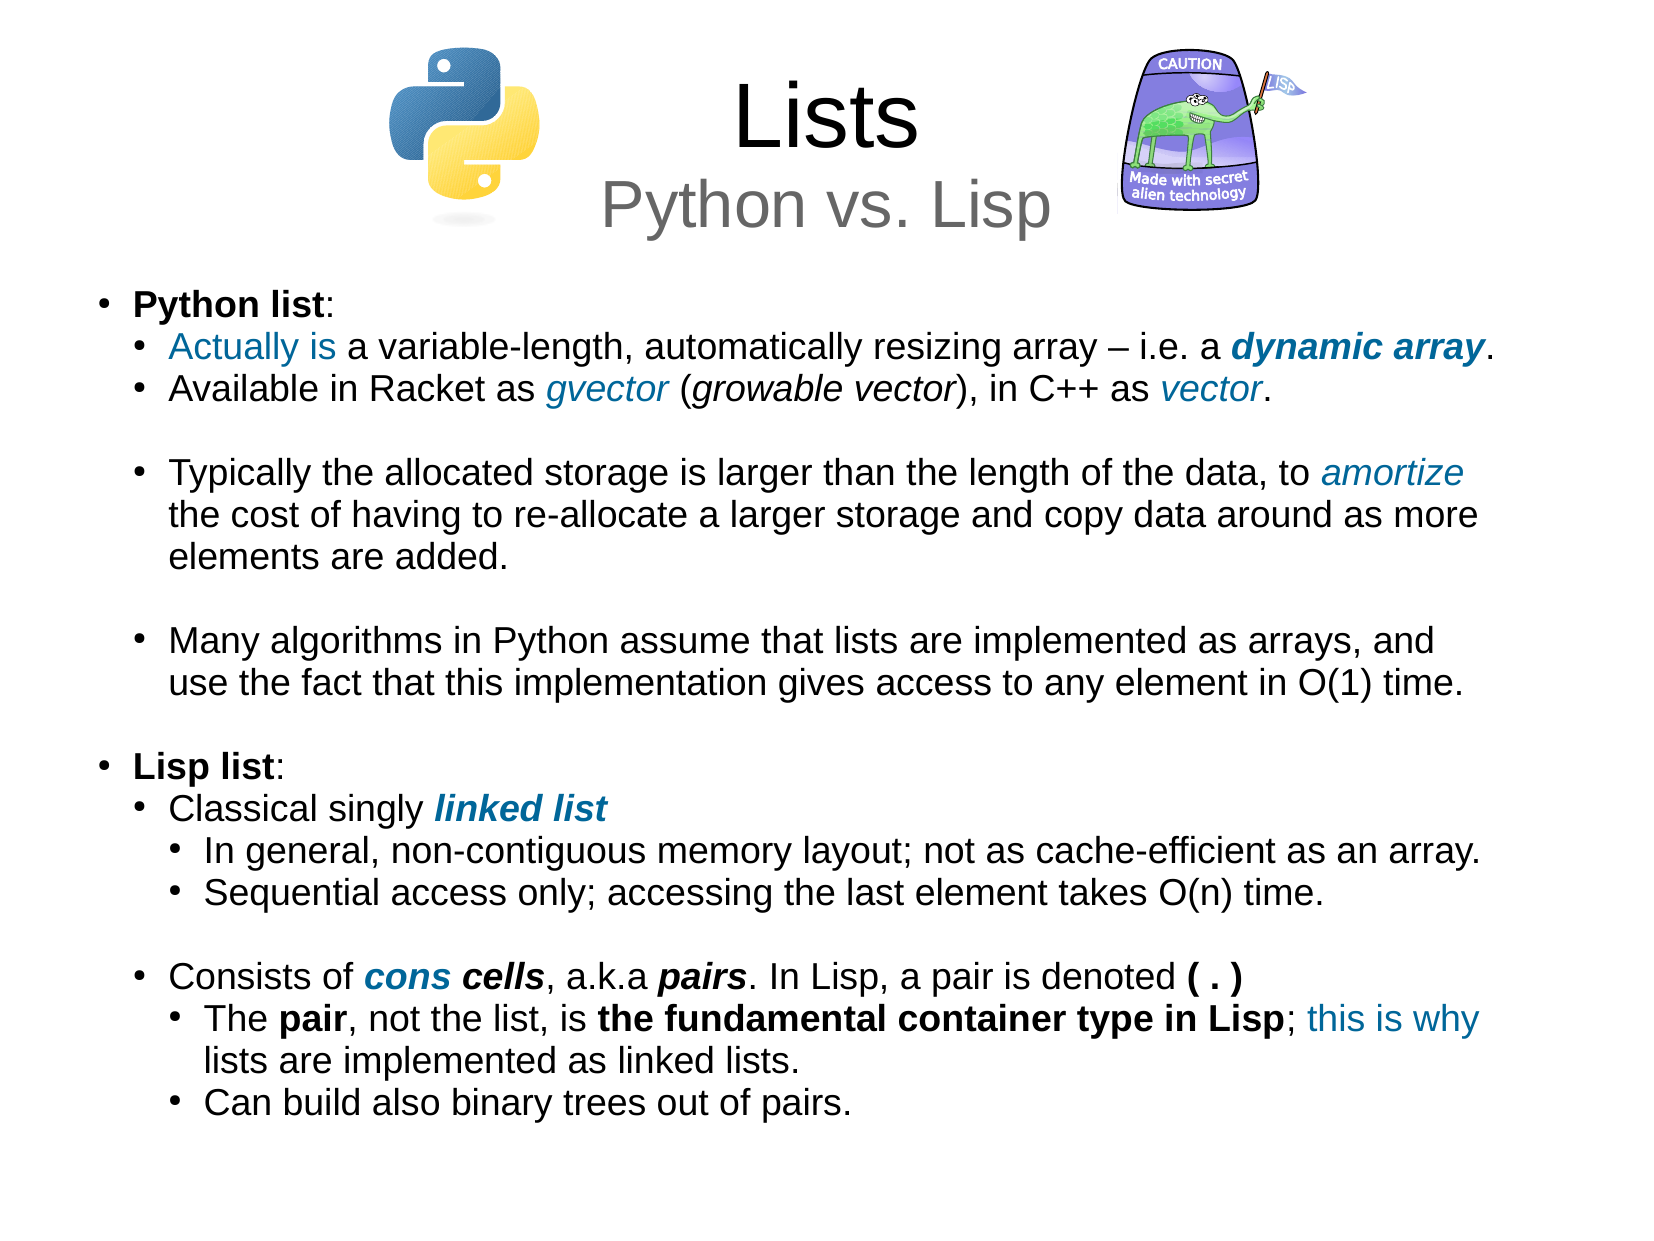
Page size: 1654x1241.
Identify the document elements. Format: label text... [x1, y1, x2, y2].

text_box Python list: Actually is a variable-length, automatically resizing array – i.e. a dynamic array. Available in Racket as gvector (growable vector), in C++ as vector. Typically the allocated storage is larger than the length of the data, to amortize the cost of having to re-allocate a larger storage and copy data around as more elements are added. Many algorithms in Python assume that lists are implemented as arrays, and use the fact that this implementation gives access to any element in O(1) time. Lisp list: Classical singly linked list In general, non-contiguous memory layout; not as cache-efficient as an array. Sequential access only; accessing the last element takes O(n) time. Consists of cons cells, a.k.a pairs. In Lisp, a pair is denoted ( . ) The pair, not the list, is the fundamental container type in Lisp; this is why lists are implemented as linked lists. Can build also binary trees out of pairs. [82, 275, 1561, 1204]
picture [1117, 46, 1310, 214]
title Lists Python vs. Lisp [82, 49, 1571, 257]
picture [389, 47, 550, 242]
